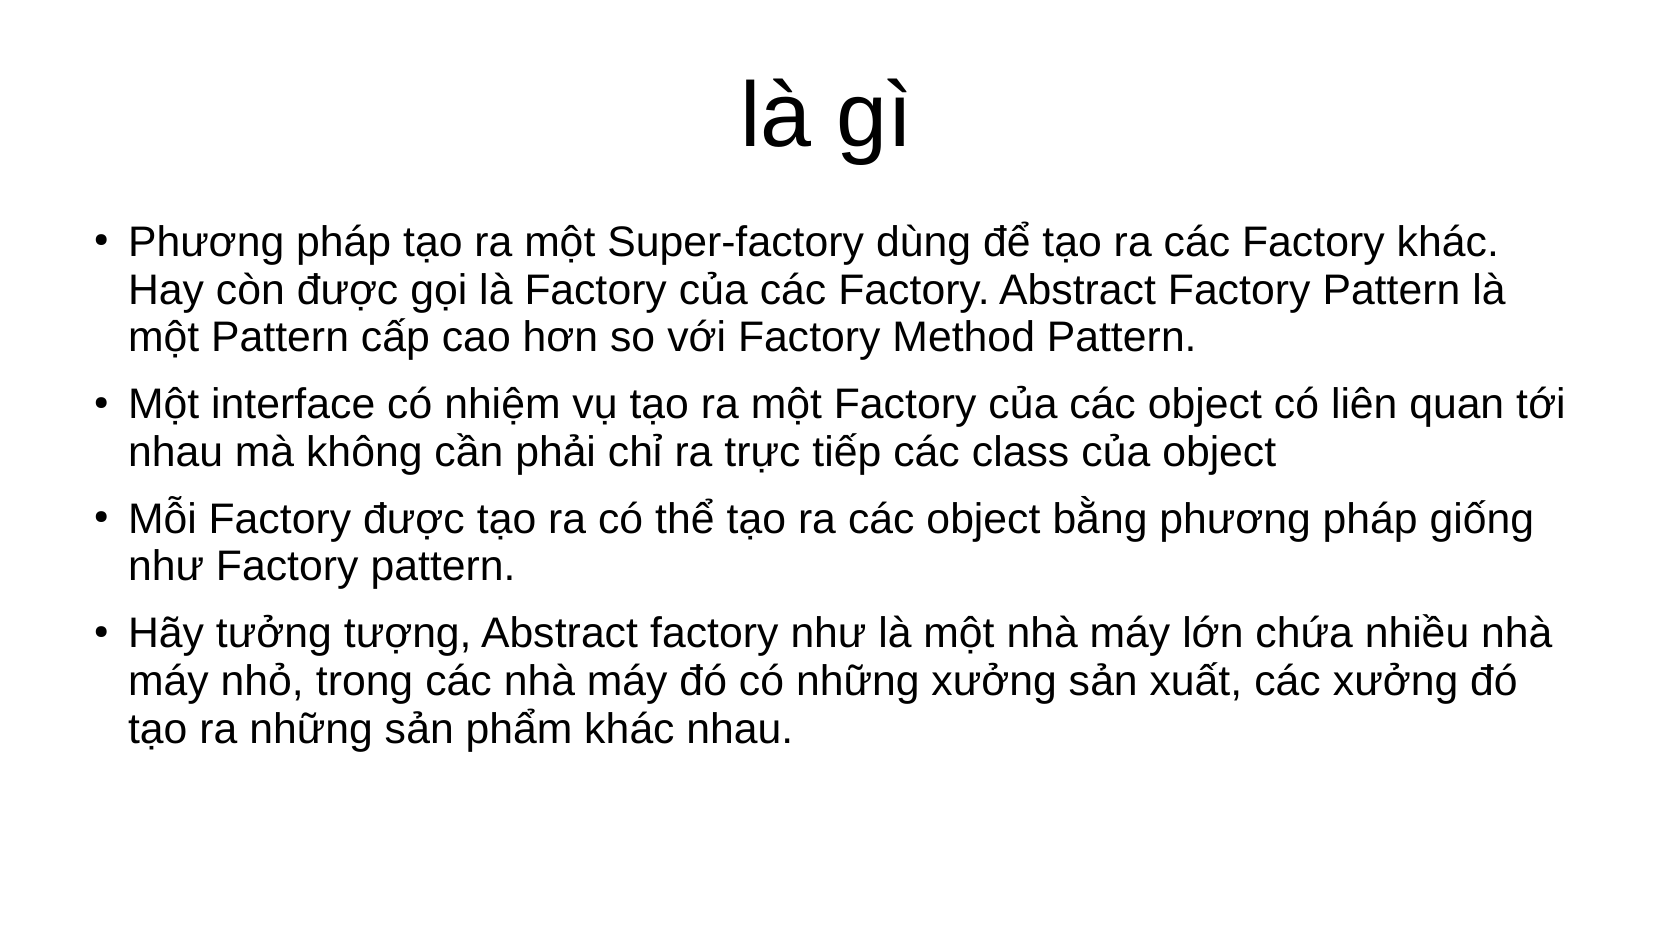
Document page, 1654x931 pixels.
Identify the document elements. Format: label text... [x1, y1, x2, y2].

title là gì [82, 37, 1571, 193]
list Phương pháp tạo ra một Super-factory dùng để tạo ra các Factory khác. Hay còn được gọi là Factory của các Factory. Abstract Factory Pattern là một Pattern cấp cao hơn so với Factory Method Pattern. Một interface có nhiệm vụ tạo ra một Factory của các object có liên quan tới nhau mà không cần phải chỉ ra trực tiếp các class của object Mỗi Factory được tạo ra có thể tạo ra các object bằng phương pháp giống như Factory pattern. Hãy tưởng tượng, Abstract factory như là một nhà máy lớn chứa nhiều nhà máy nhỏ, trong các nhà máy đó có những xưởng sản xuất, các xưởng đó tạo ra những sản phẩm khác nhau. [82, 217, 1571, 758]
